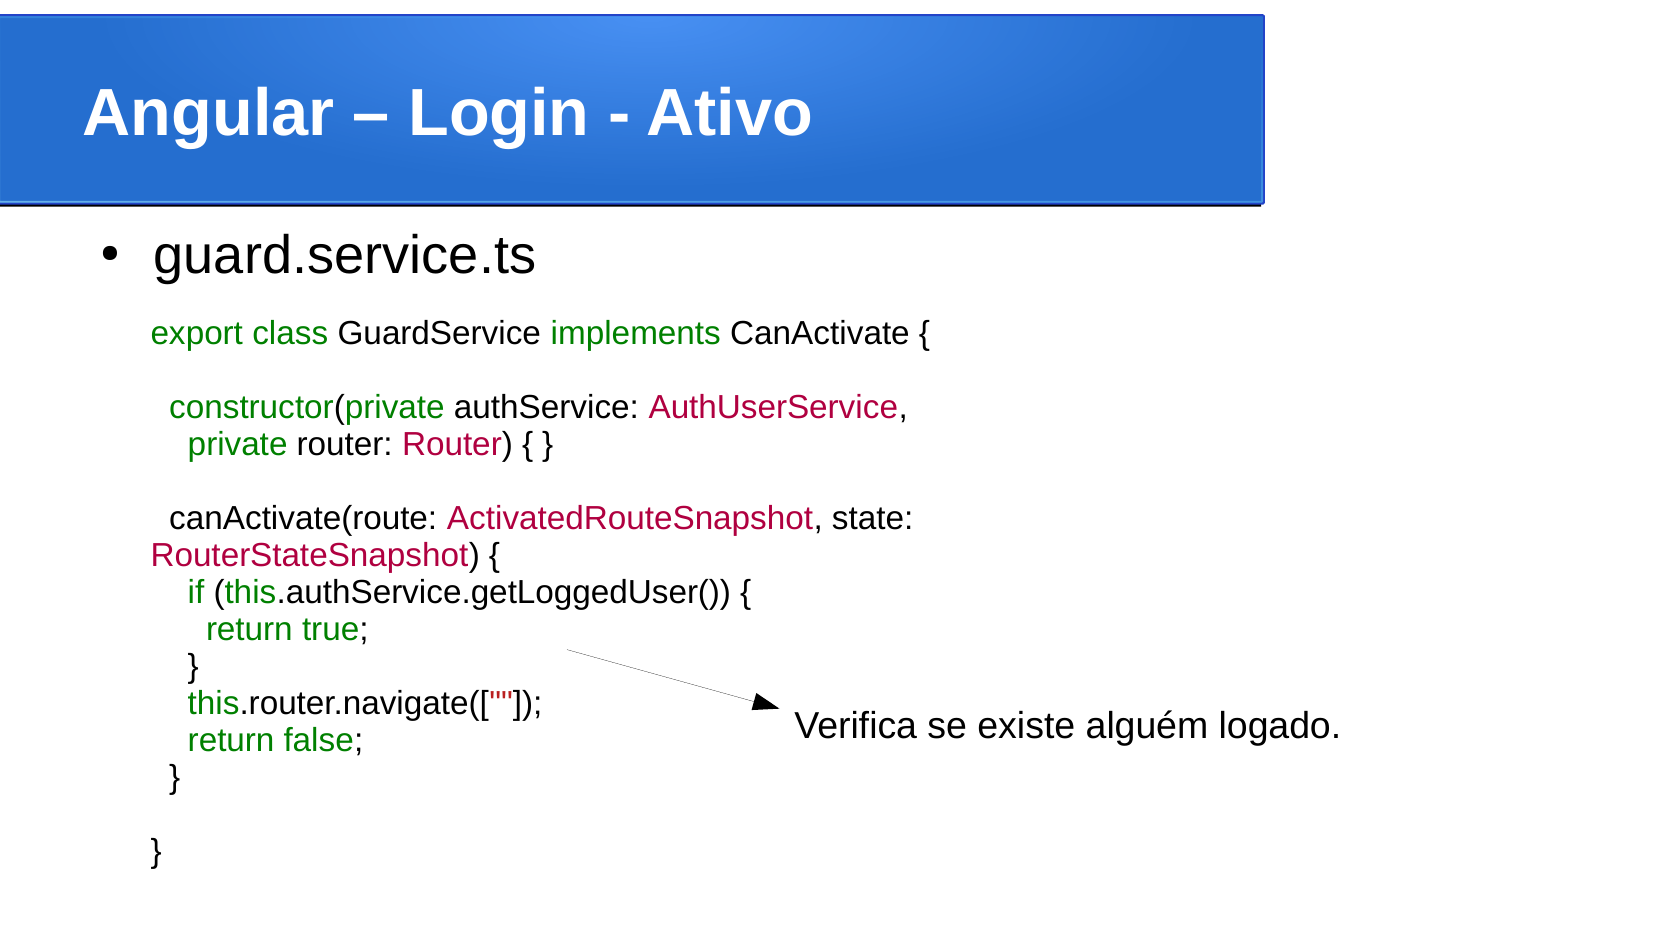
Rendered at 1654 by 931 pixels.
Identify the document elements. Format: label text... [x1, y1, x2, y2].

text_box export class GuardService implements CanActivate { constructor(private authService: AuthUserService, private router: Router) { } canActivate(route: ActivatedRouteSnapshot, state: RouterStateSnapshot) { if (this.authService.getLoggedUser()) { return true; } this.router.navigate([""]); return false; } } [135, 307, 1235, 878]
list guard.service.ts [82, 224, 1571, 764]
text_box Verifica se existe alguém logado. [779, 696, 1357, 754]
title Angular – Login - Ativo [82, 35, 1235, 189]
